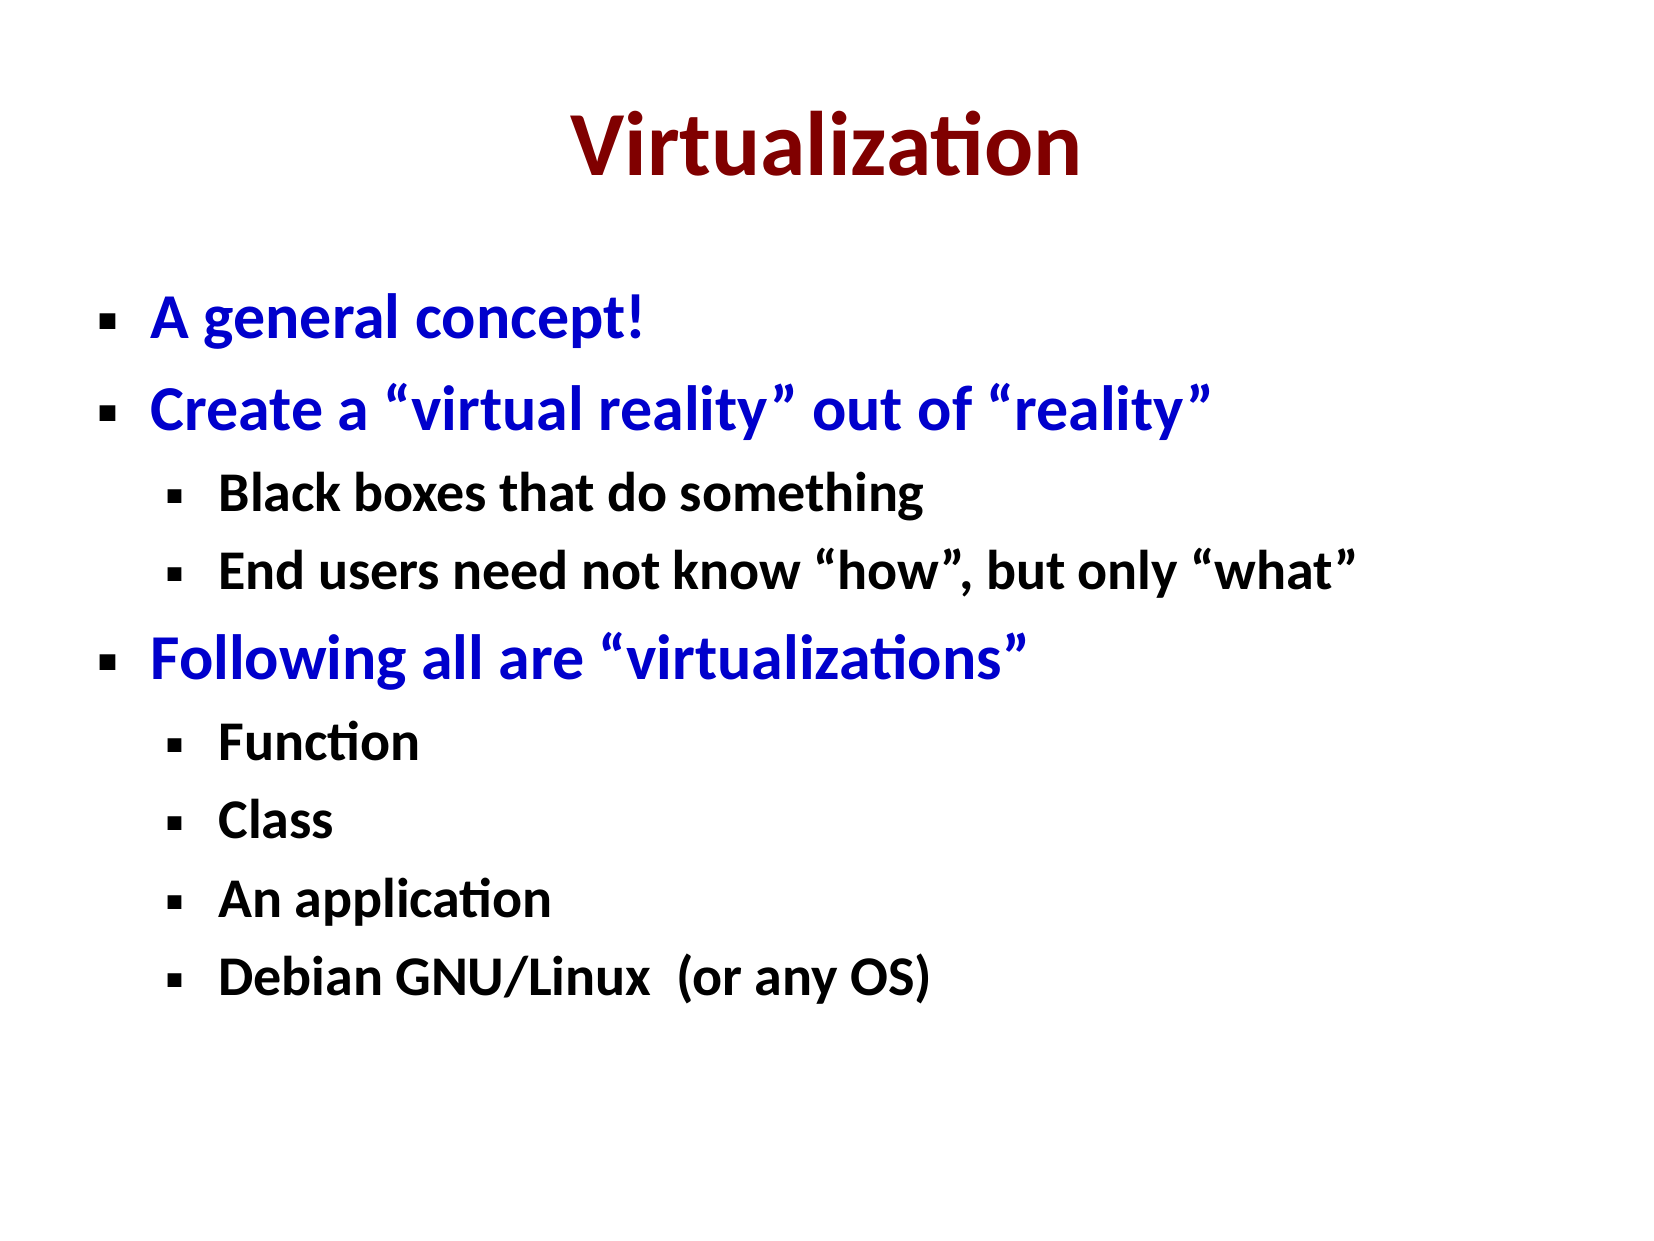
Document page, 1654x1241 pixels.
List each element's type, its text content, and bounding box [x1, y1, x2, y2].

title Virtualization [82, 49, 1571, 257]
list A general concept! Create a “virtual reality” out of “reality” Black boxes that do something End users need not know “how”, but only “what” Following all are “virtualizations” Function Class An application Debian GNU/Linux (or any OS) [82, 290, 1571, 1010]
